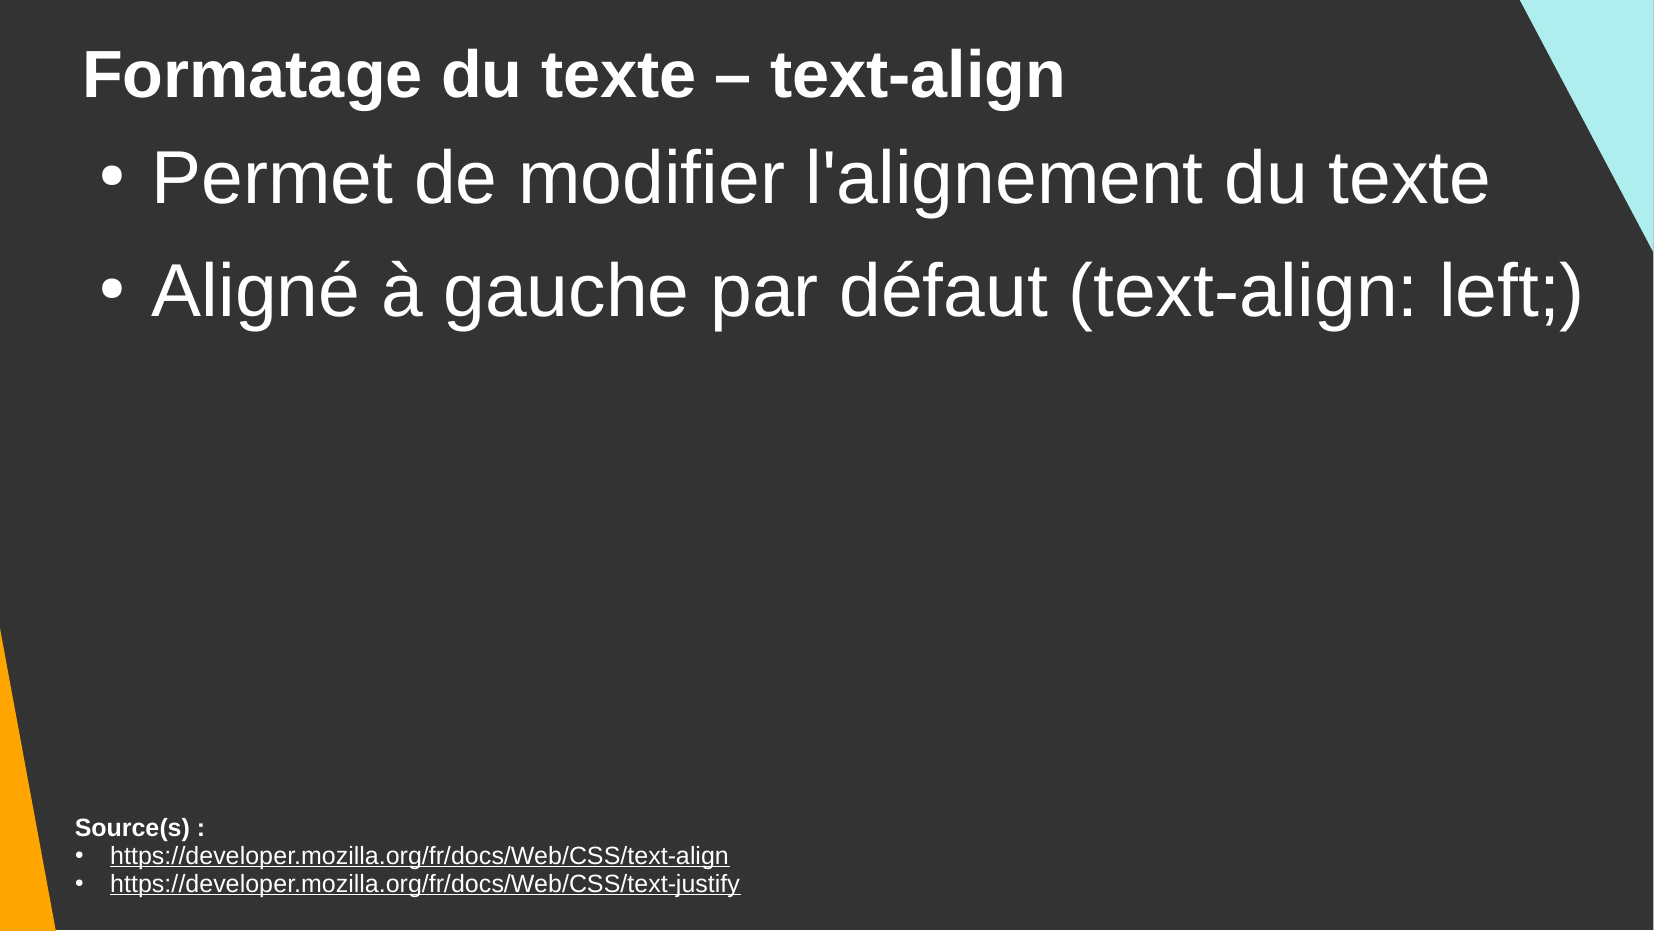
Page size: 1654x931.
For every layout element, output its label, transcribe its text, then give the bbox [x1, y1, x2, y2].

text_box [1519, 0, 1654, 254]
list Permet de modifier l'alignement du texte Aligné à gauche par défaut (text-align: left;) [80, 135, 1605, 721]
title Formatage du texte – text-align [82, 37, 1571, 114]
text_box Source(s) : https://developer.mozilla.org/fr/docs/Web/CSS/text-align https://developer.mozilla.org/fr/docs/Web/CSS/text-justify [60, 806, 1546, 931]
text_box [0, 628, 56, 931]
